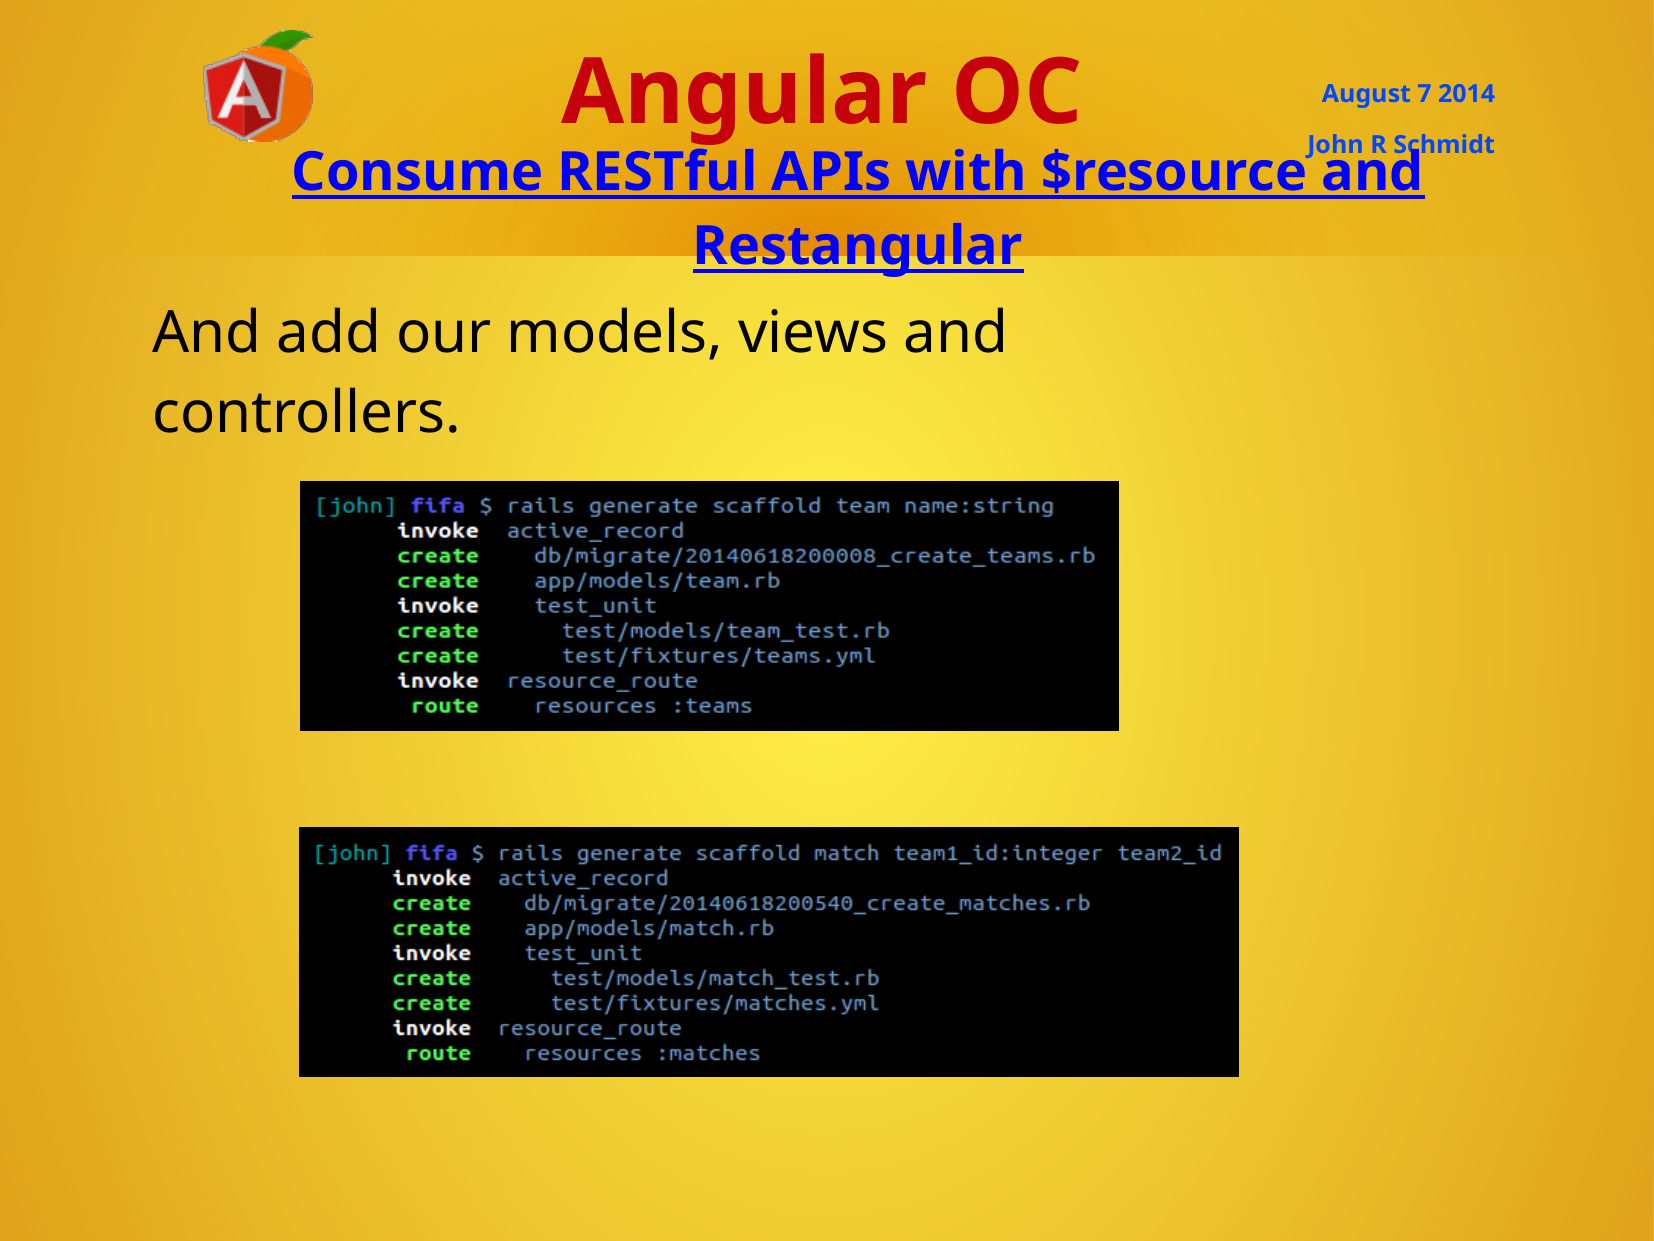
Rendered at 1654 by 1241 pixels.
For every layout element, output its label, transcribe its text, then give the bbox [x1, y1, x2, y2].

text_box August 7 2014 John R Schmidt [1260, 51, 1510, 172]
text_box Consume RESTful APIs with $resource and Restangular [150, 175, 1567, 239]
title Angular OC [560, 34, 1086, 142]
picture [202, 30, 316, 142]
picture [299, 827, 1239, 1077]
subtitle And add our models, views and controllers. [152, 309, 1293, 431]
picture [300, 481, 1119, 731]
